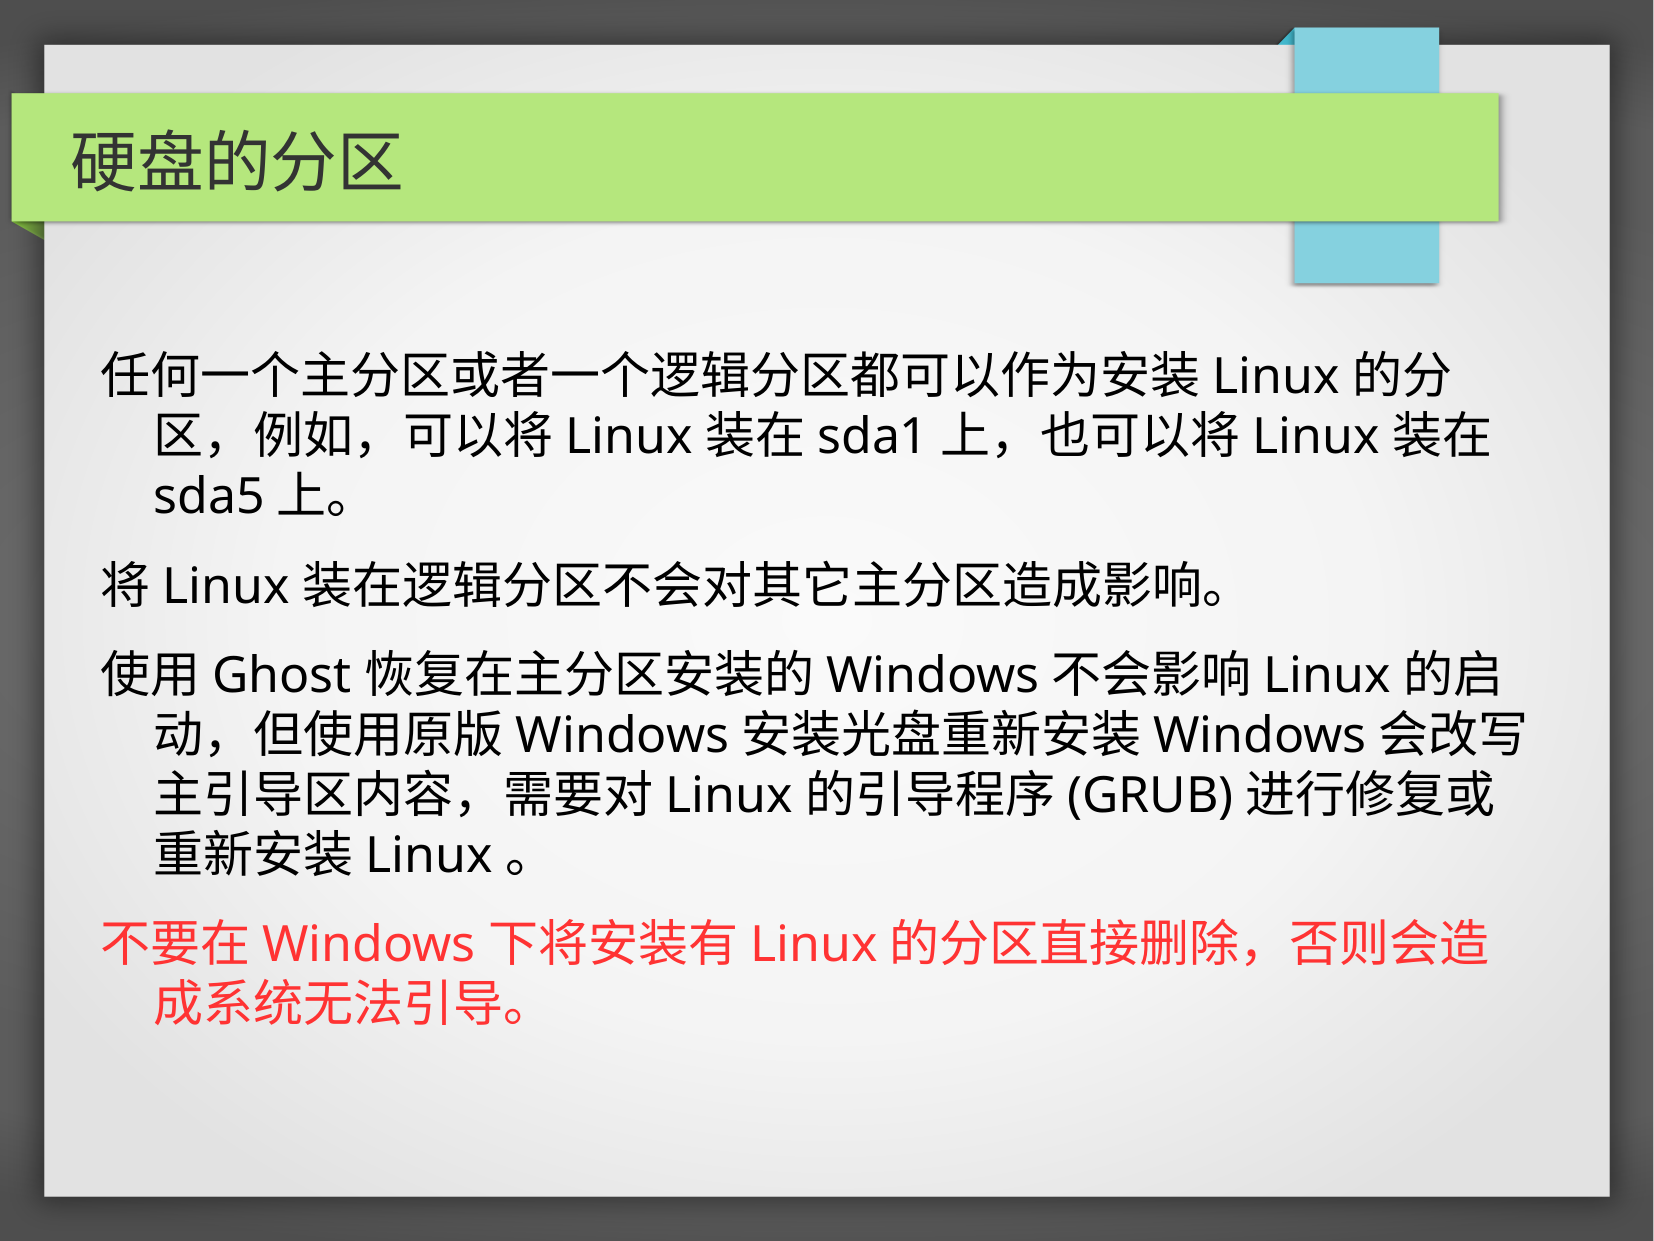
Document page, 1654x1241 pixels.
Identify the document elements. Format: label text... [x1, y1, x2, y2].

list 任何一个主分区或者一个逻辑分区都可以作为安装Linux的分区，例如，可以将Linux装在sda1上，也可以将Linux装在sda5上。 将Linux装在逻辑分区不会对其它主分区造成影响。 使用Ghost恢复在主分区安装的Windows不会影响Linux的启动，但使用原版Windows安装光盘重新安装Windows会改写主引导区内容，需要对Linux的引导程序(GRUB)进行修复或重新安装Linux。 不要在Windows下将安装有Linux的分区直接删除，否则会造成系统无法引导。 [82, 343, 1538, 1063]
title 硬盘的分区 [70, 106, 1229, 213]
picture [0, 0, 1654, 1241]
